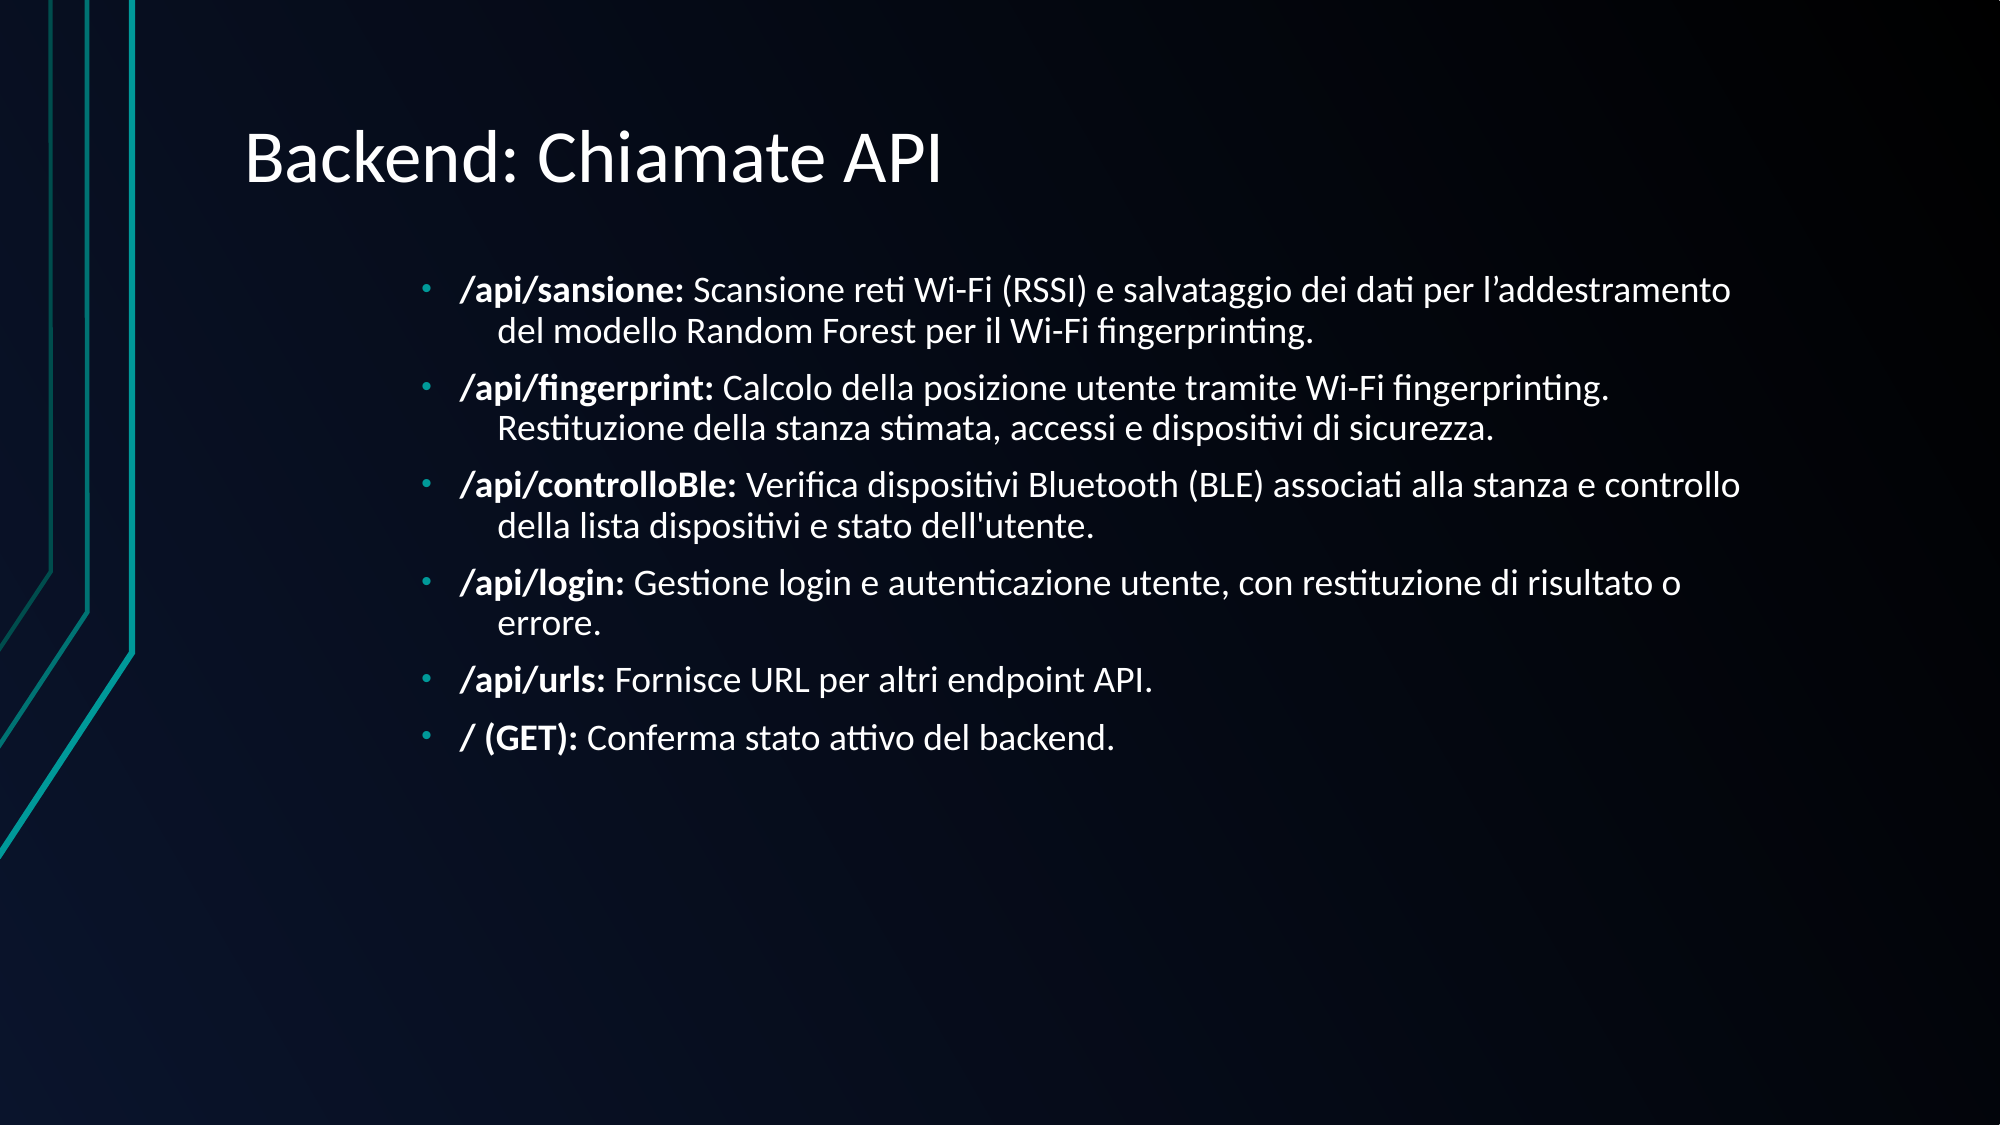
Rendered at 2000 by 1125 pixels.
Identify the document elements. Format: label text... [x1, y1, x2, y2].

list /api/sansione: Scansione reti Wi-Fi (RSSI) e salvataggio dei dati per l’addestramento del modello Random Forest per il Wi-Fi fingerprinting. /api/fingerprint: Calcolo della posizione utente tramite Wi-Fi fingerprinting. Restituzione della stanza stimata, accessi e dispositivi di sicurezza. /api/controlloBle: Verifica dispositivi Bluetooth (BLE) associati alla stanza e controllo della lista dispositivi e stato dell'utente. /api/login: Gestione login e autenticazione utente, con restituzione di risultato o errore. /api/urls: Fornisce URL per altri endpoint API. / (GET): Conferma stato attivo del backend. [277, 260, 1786, 935]
text_box Backend: Chiamate API [212, 100, 1851, 207]
